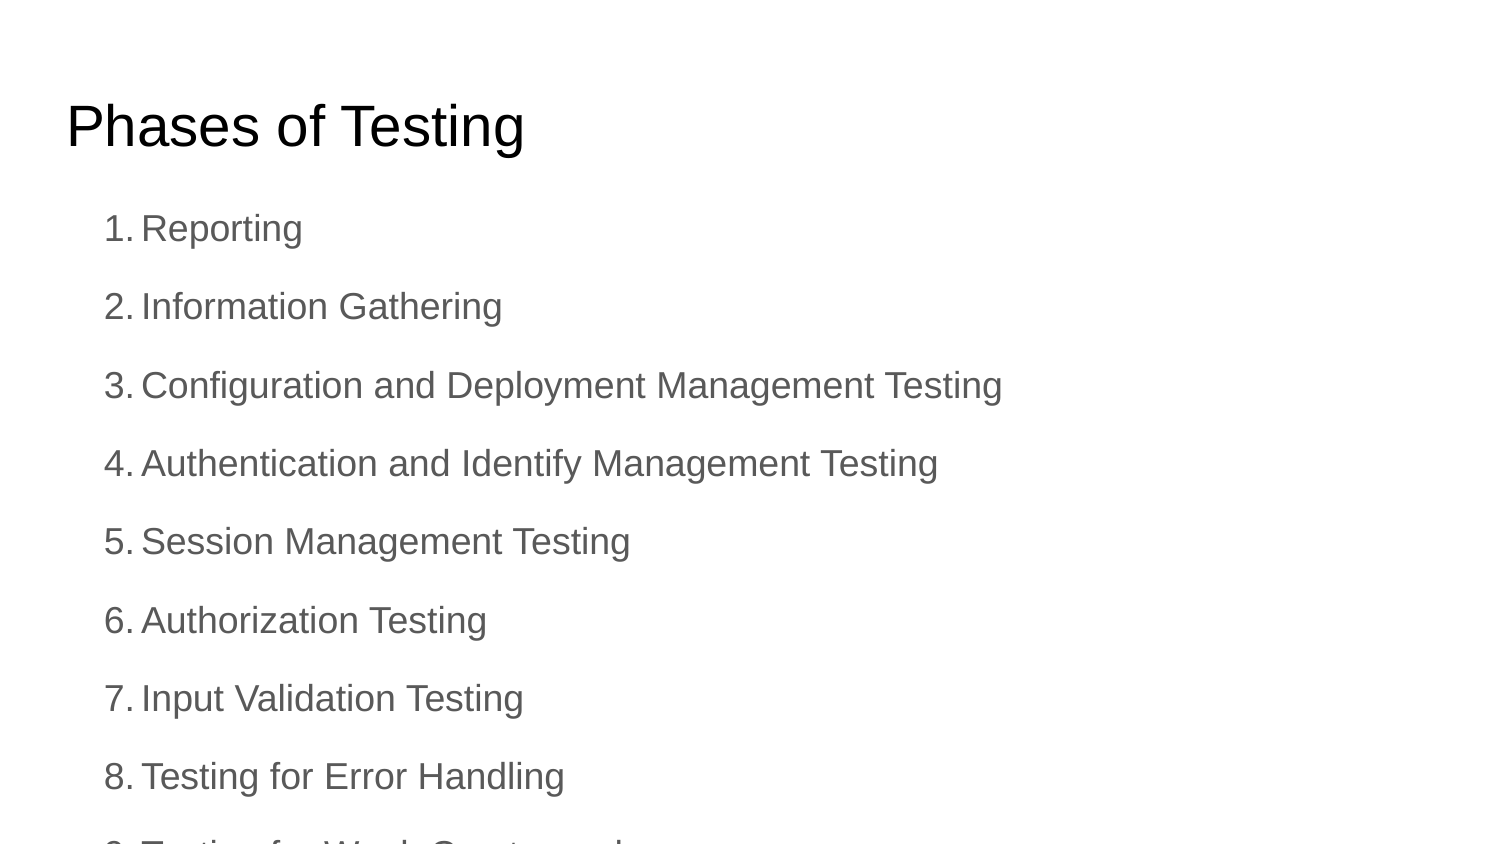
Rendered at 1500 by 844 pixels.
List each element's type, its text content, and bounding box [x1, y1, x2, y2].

title Phases of Testing [51, 72, 1449, 167]
list Reporting Information Gathering Configuration and Deployment Management Testing Authentication and Identify Management Testing Session Management Testing Authorization Testing Input Validation Testing Testing for Error Handling Testing for Weak Cryptography Client Side Testing Business Logic Testing [51, 189, 1449, 750]
